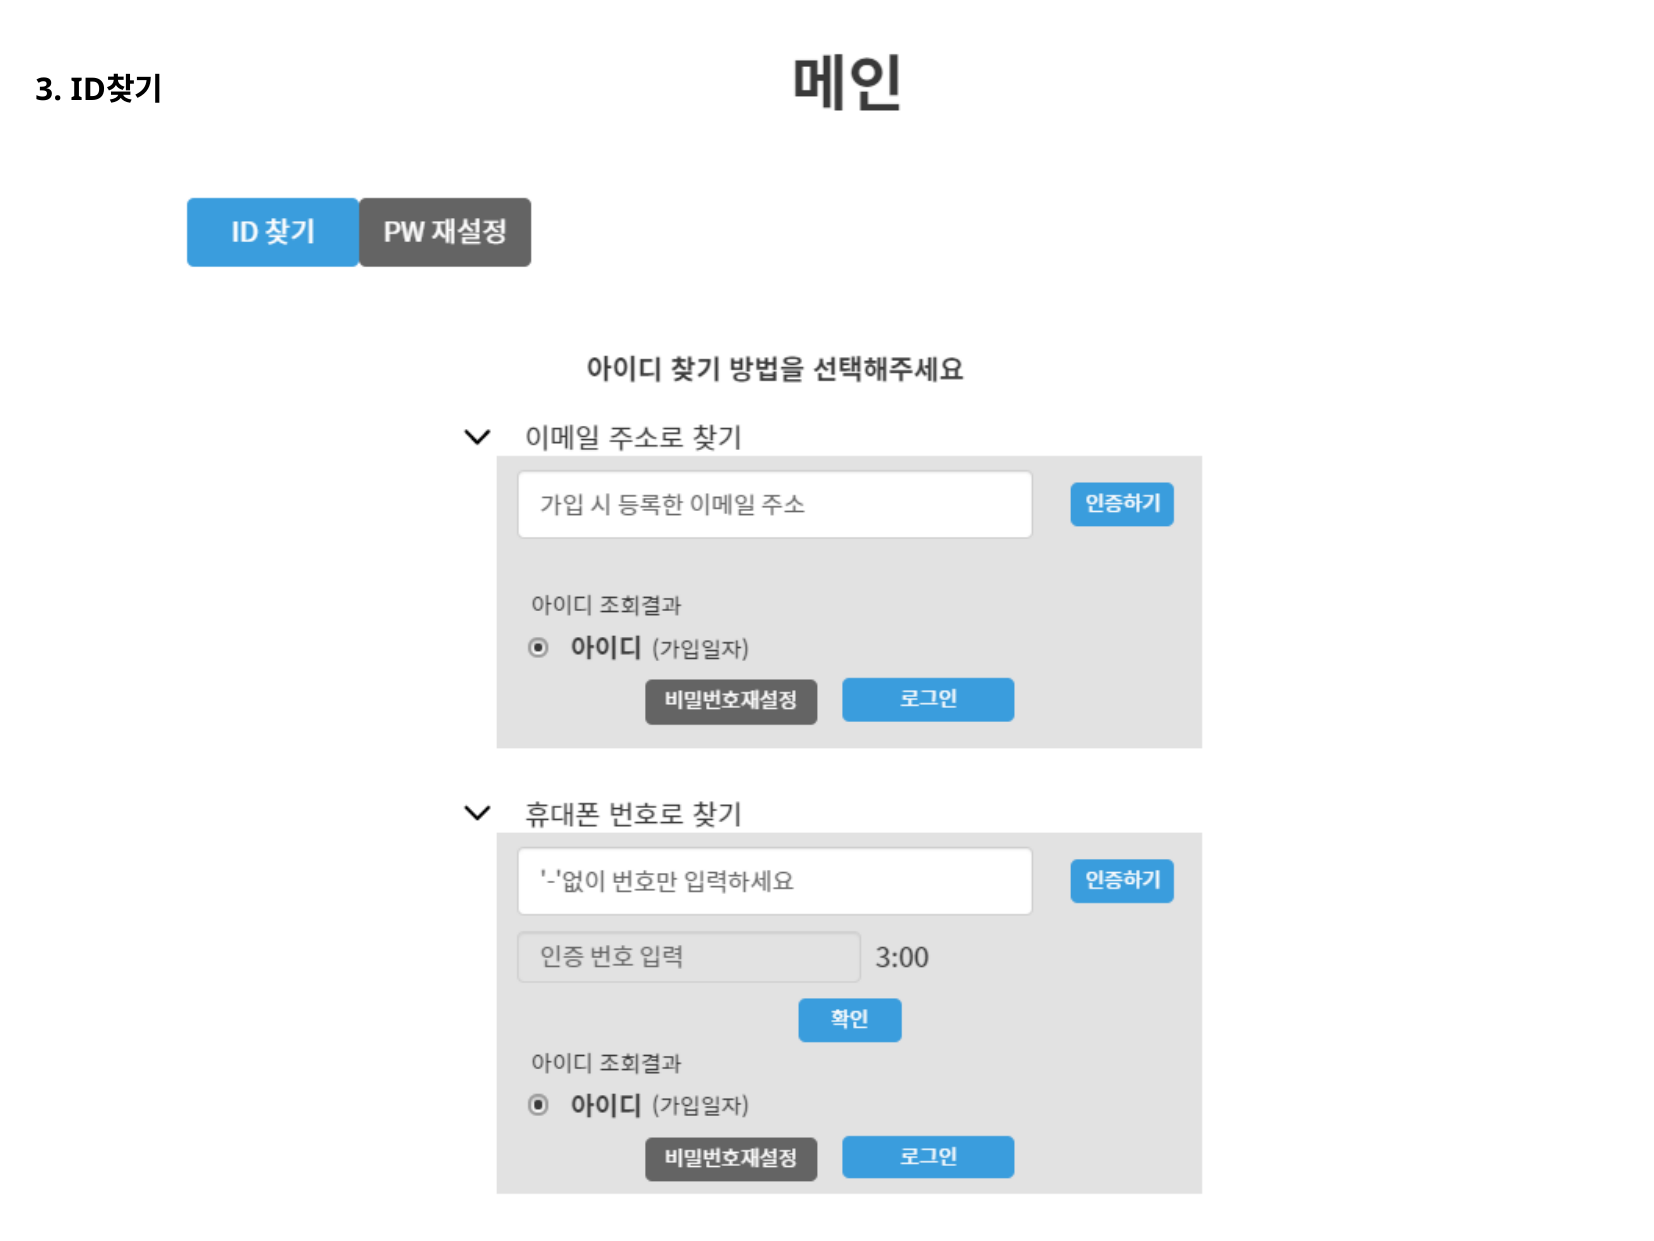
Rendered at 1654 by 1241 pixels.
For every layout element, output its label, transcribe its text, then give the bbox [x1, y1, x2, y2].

text_box 3. ID찾기 [35, 43, 792, 130]
picture [142, 31, 1523, 1216]
